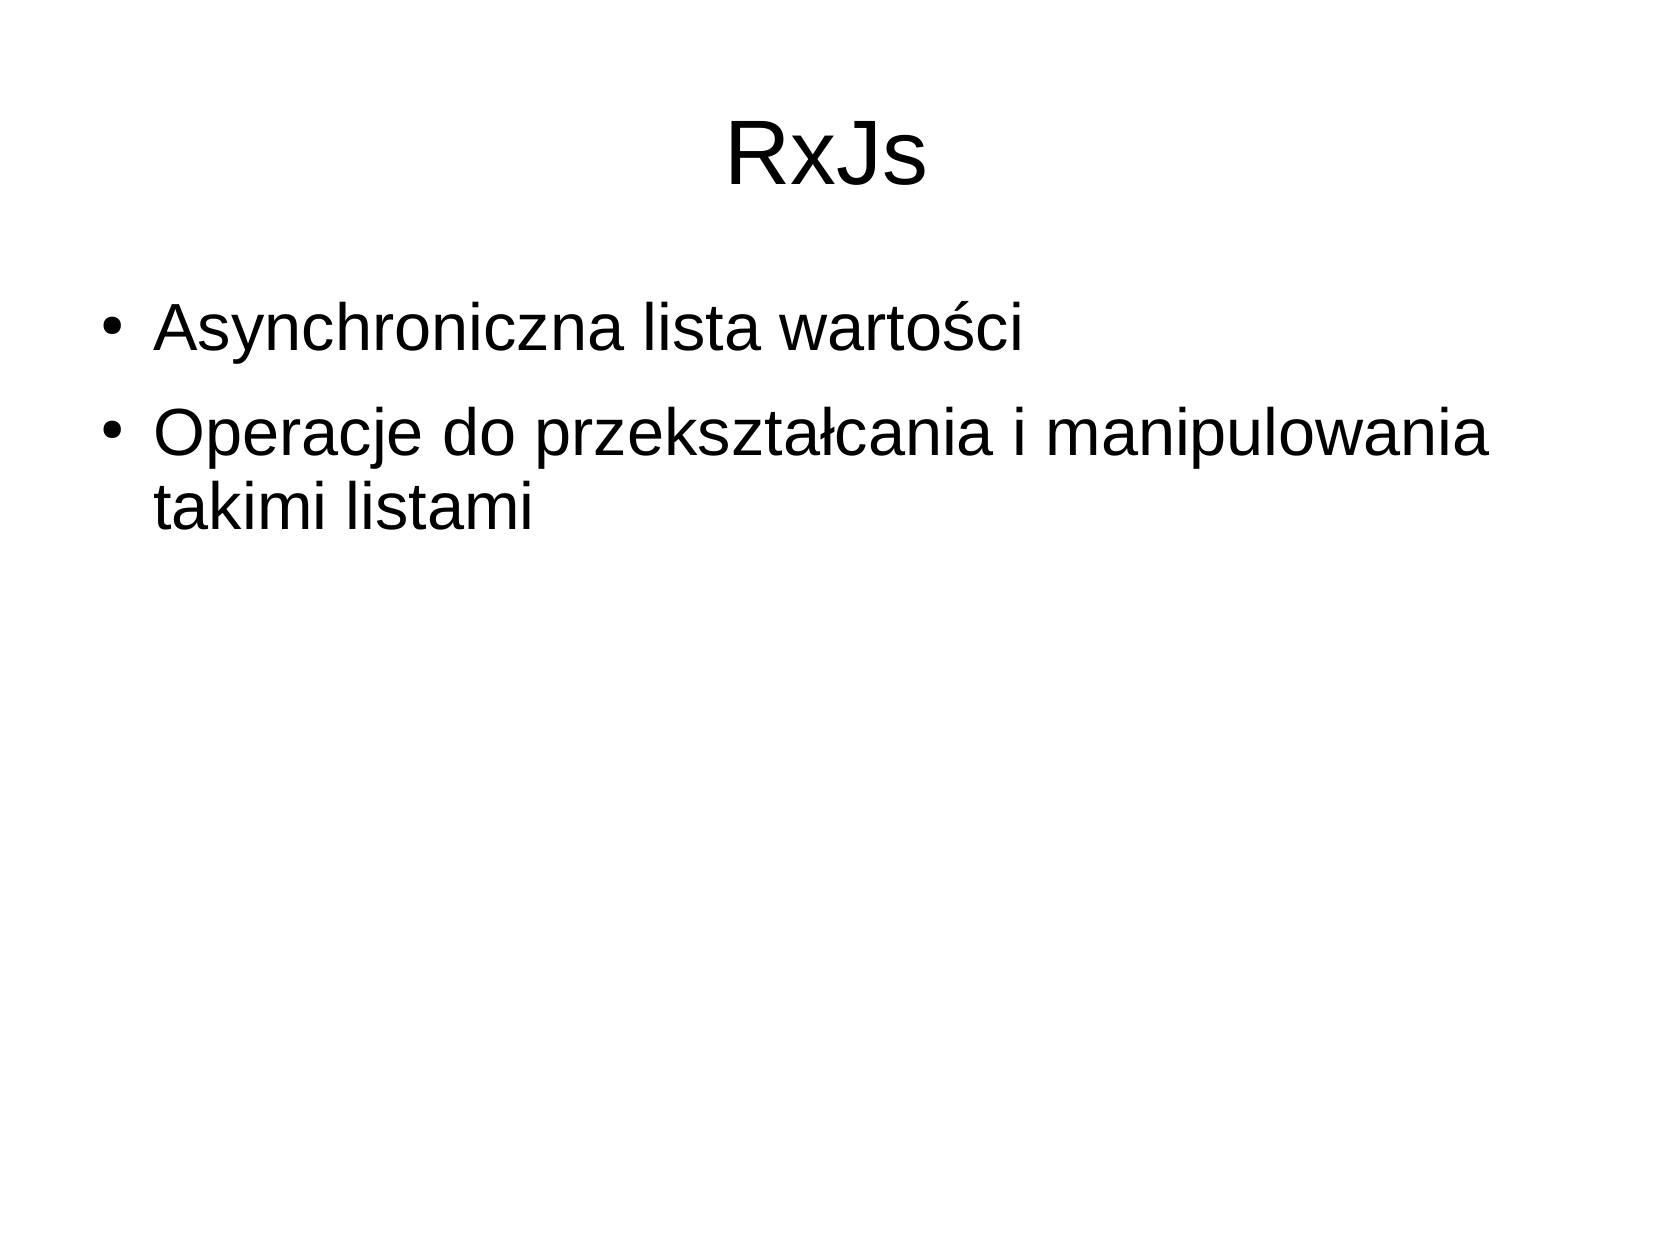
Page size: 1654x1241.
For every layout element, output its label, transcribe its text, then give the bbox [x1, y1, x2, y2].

list Asynchroniczna lista wartości Operacje do przekształcania i manipulowania takimi listami [82, 290, 1571, 1010]
title RxJs [82, 49, 1571, 257]
